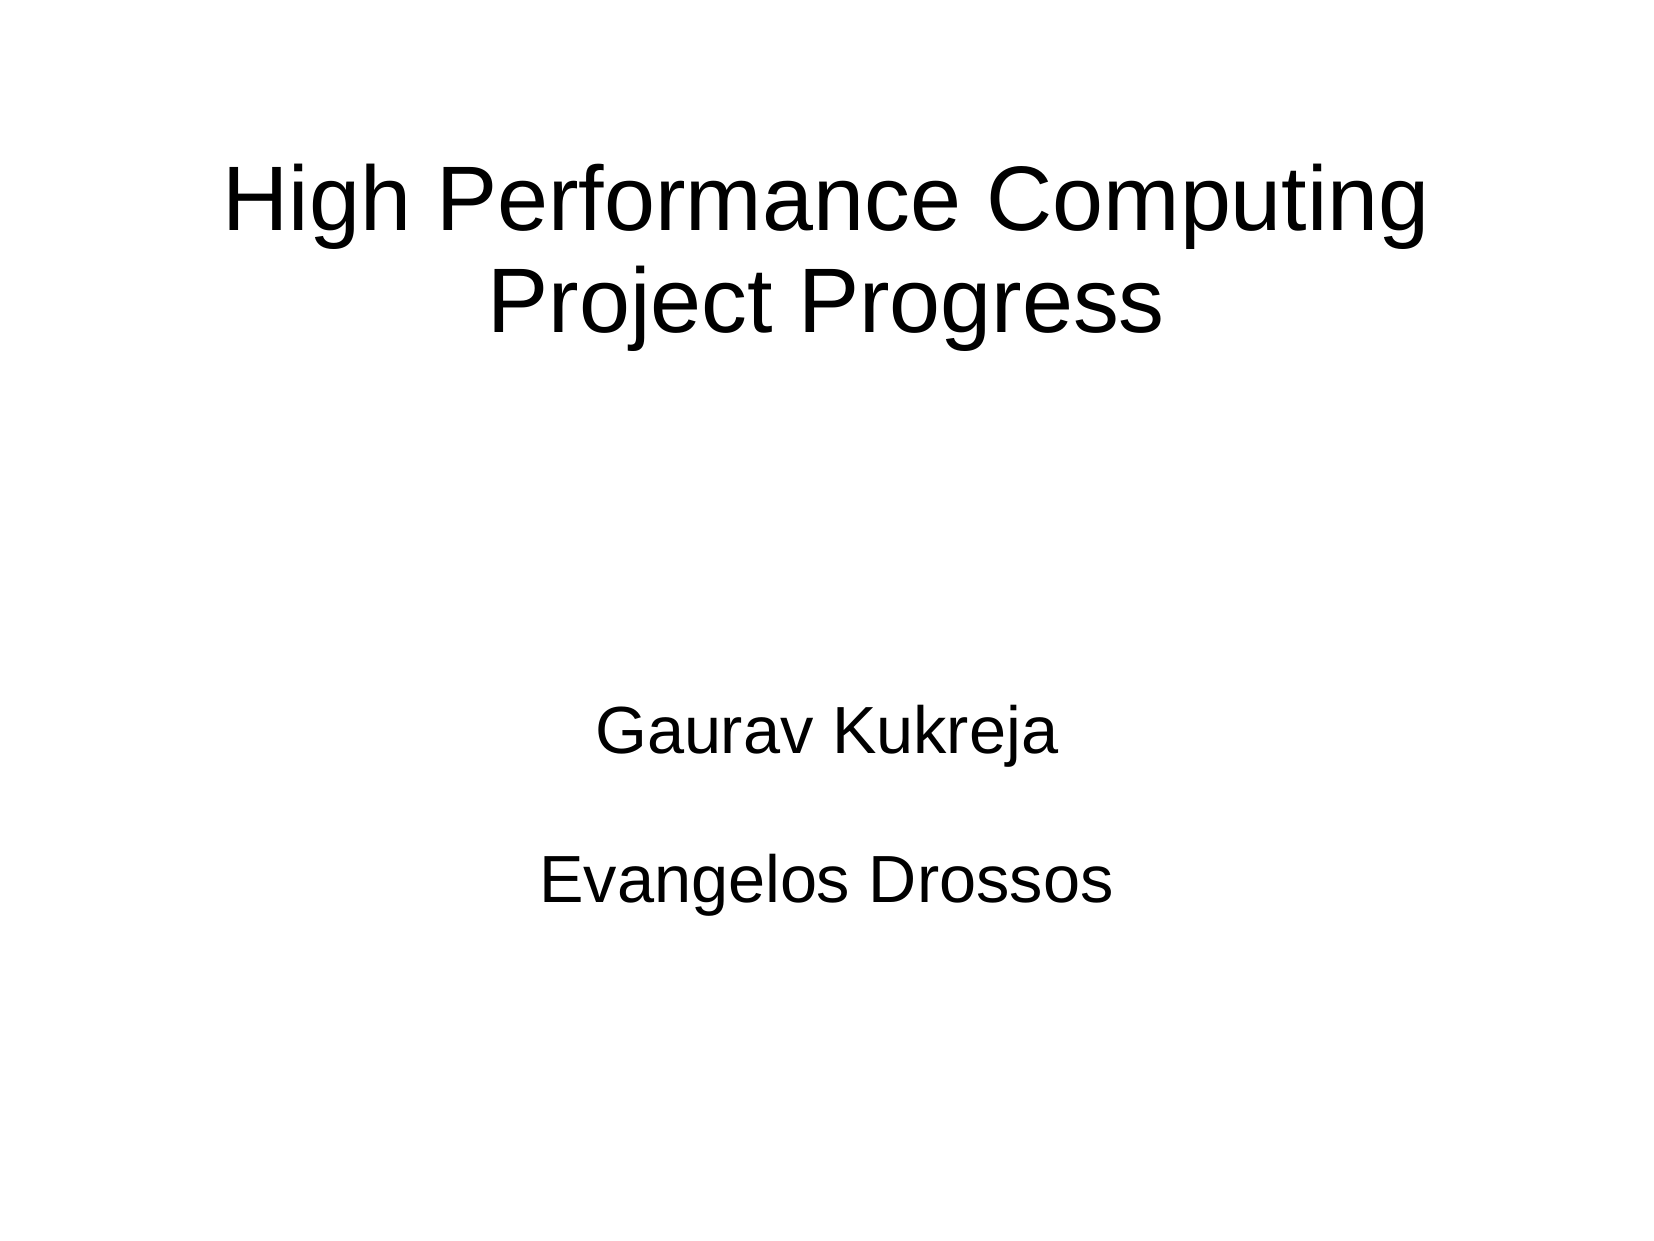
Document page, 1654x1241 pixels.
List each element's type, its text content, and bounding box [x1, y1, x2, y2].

subtitle Gaurav Kukreja Evangelos Drossos [82, 600, 1571, 1010]
title High Performance Computing Project Progress [82, 49, 1571, 451]
